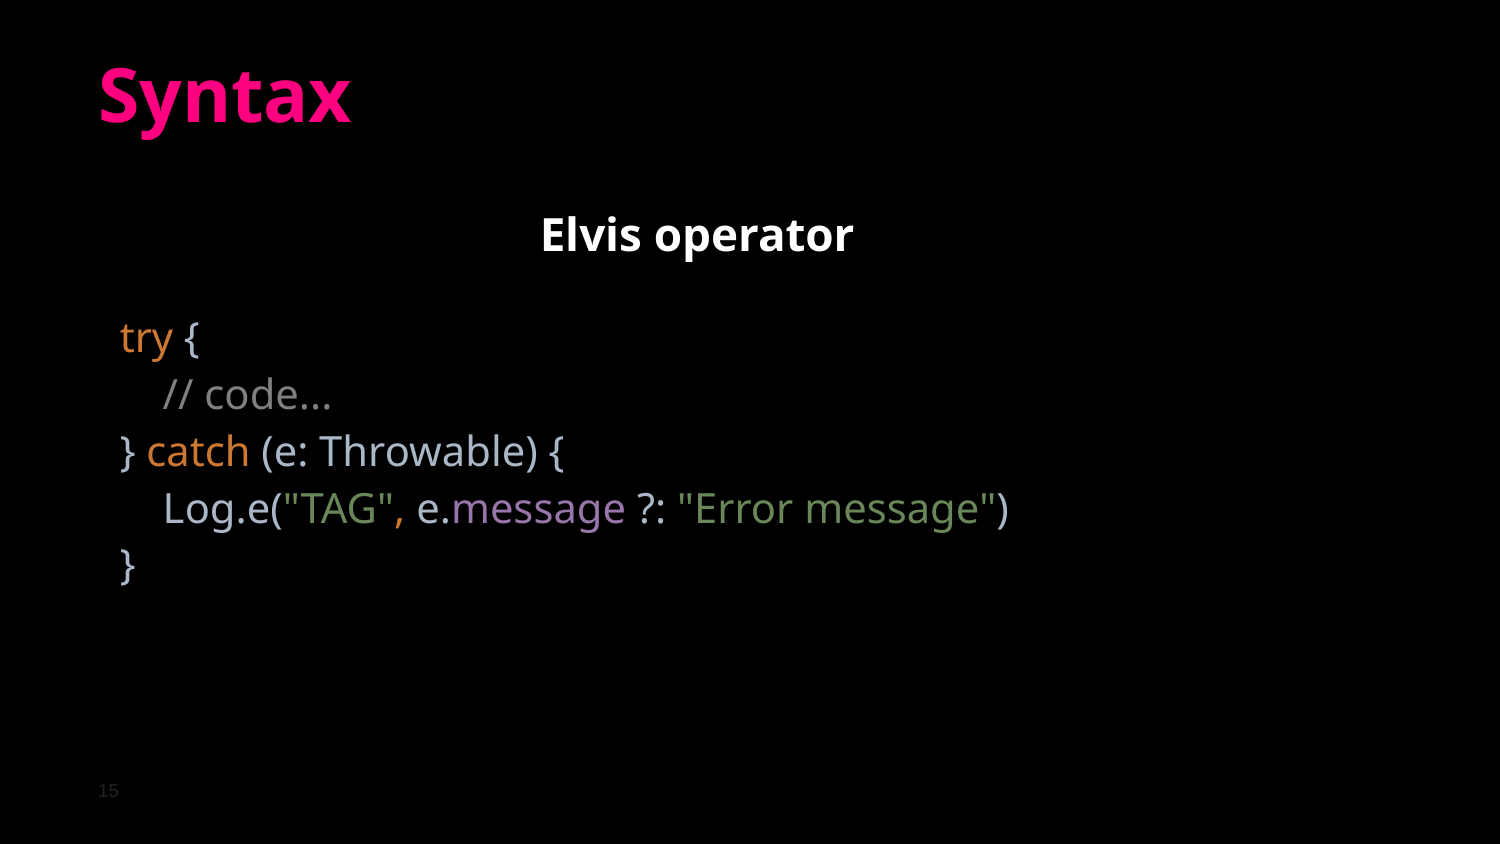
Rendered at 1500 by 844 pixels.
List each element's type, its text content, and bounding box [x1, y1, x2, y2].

slide_number <number> [83, 767, 434, 813]
text_box Elvis operator [525, 195, 861, 262]
text_box try { // code... } catch (e: Throwable) { Log.e("TAG", e.message ?: "Error message") } [105, 300, 1426, 577]
title Syntax [83, 57, 1416, 151]
